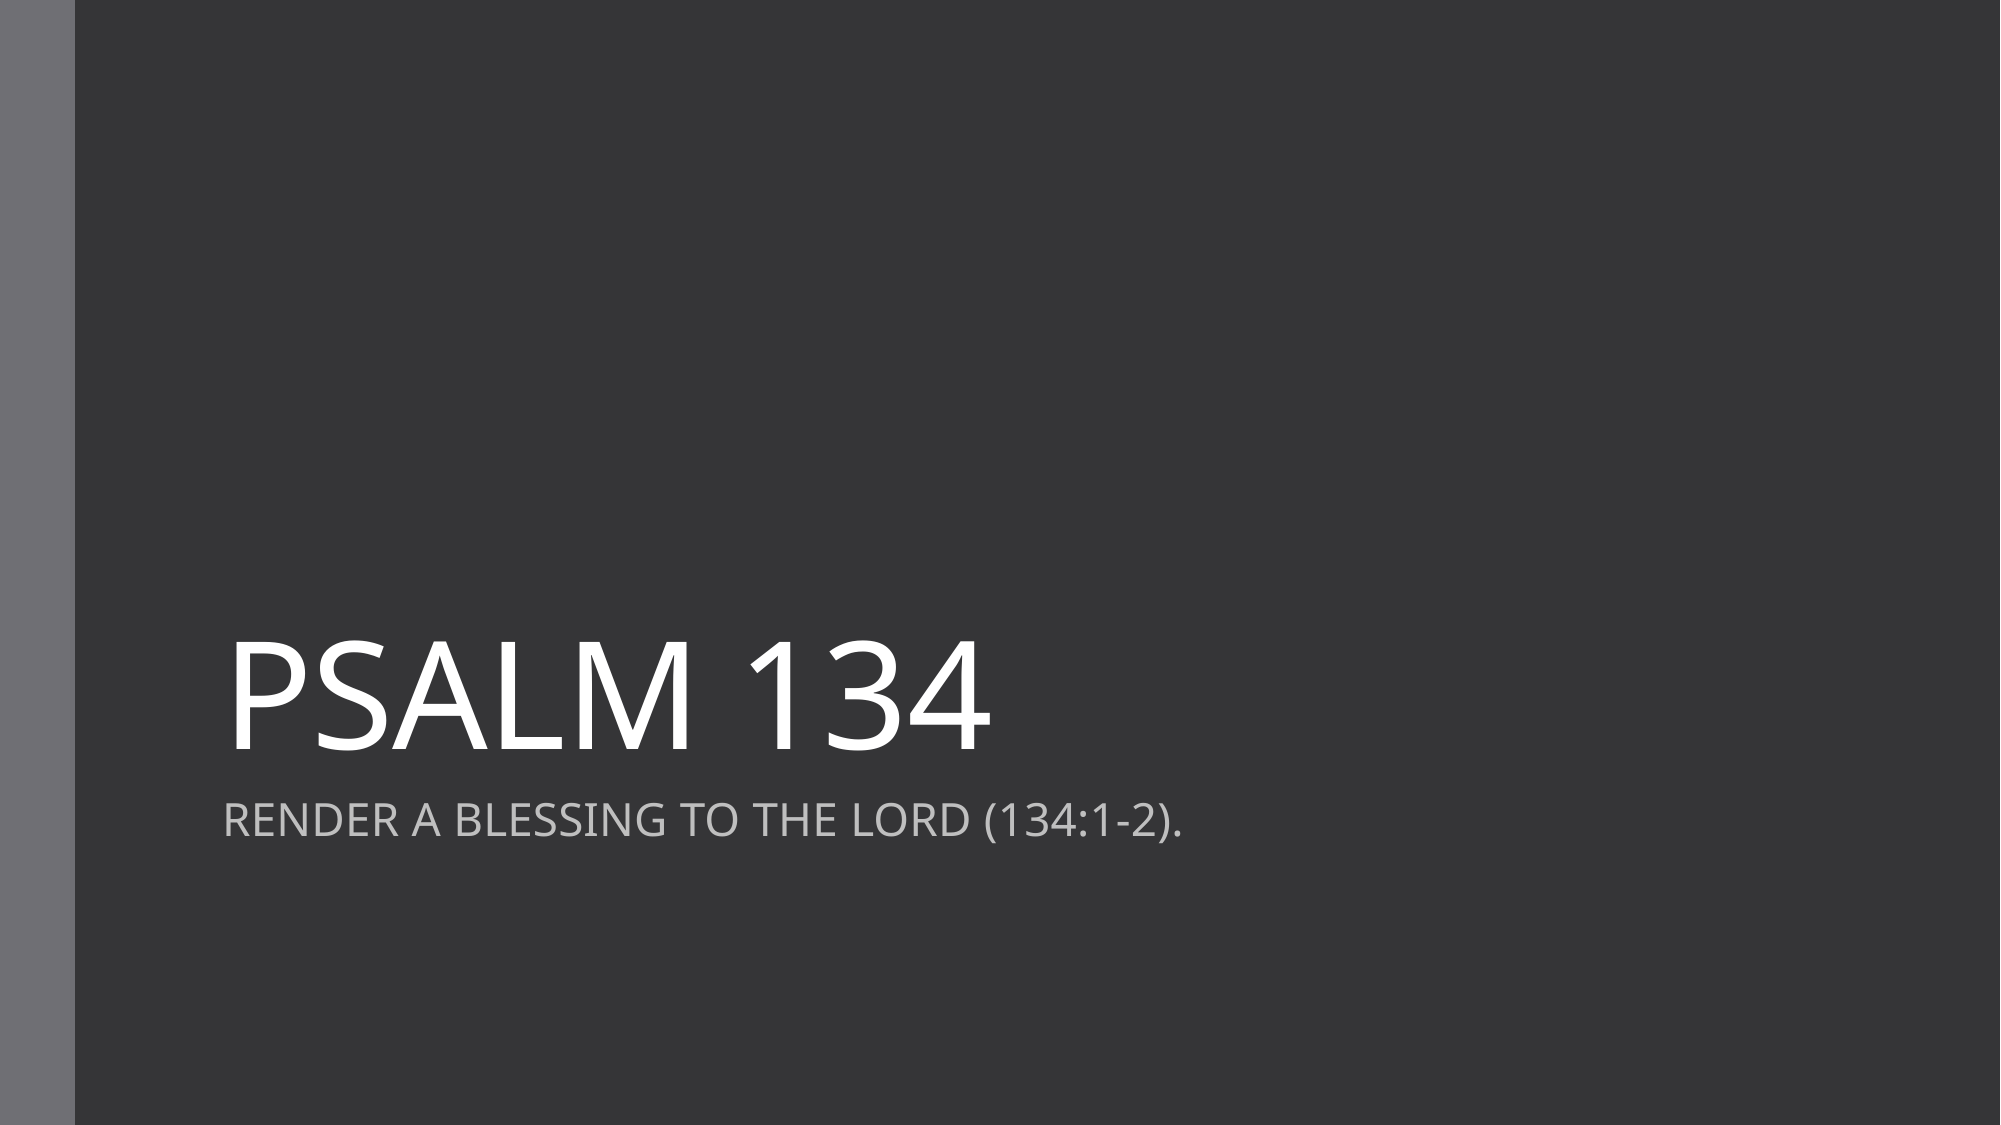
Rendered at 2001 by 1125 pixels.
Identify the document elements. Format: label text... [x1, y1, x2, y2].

title PSALM 134 [206, 124, 1752, 787]
subtitle RENDER A BLESSING TO THE LORD (134:1-2). [206, 787, 1752, 1066]
